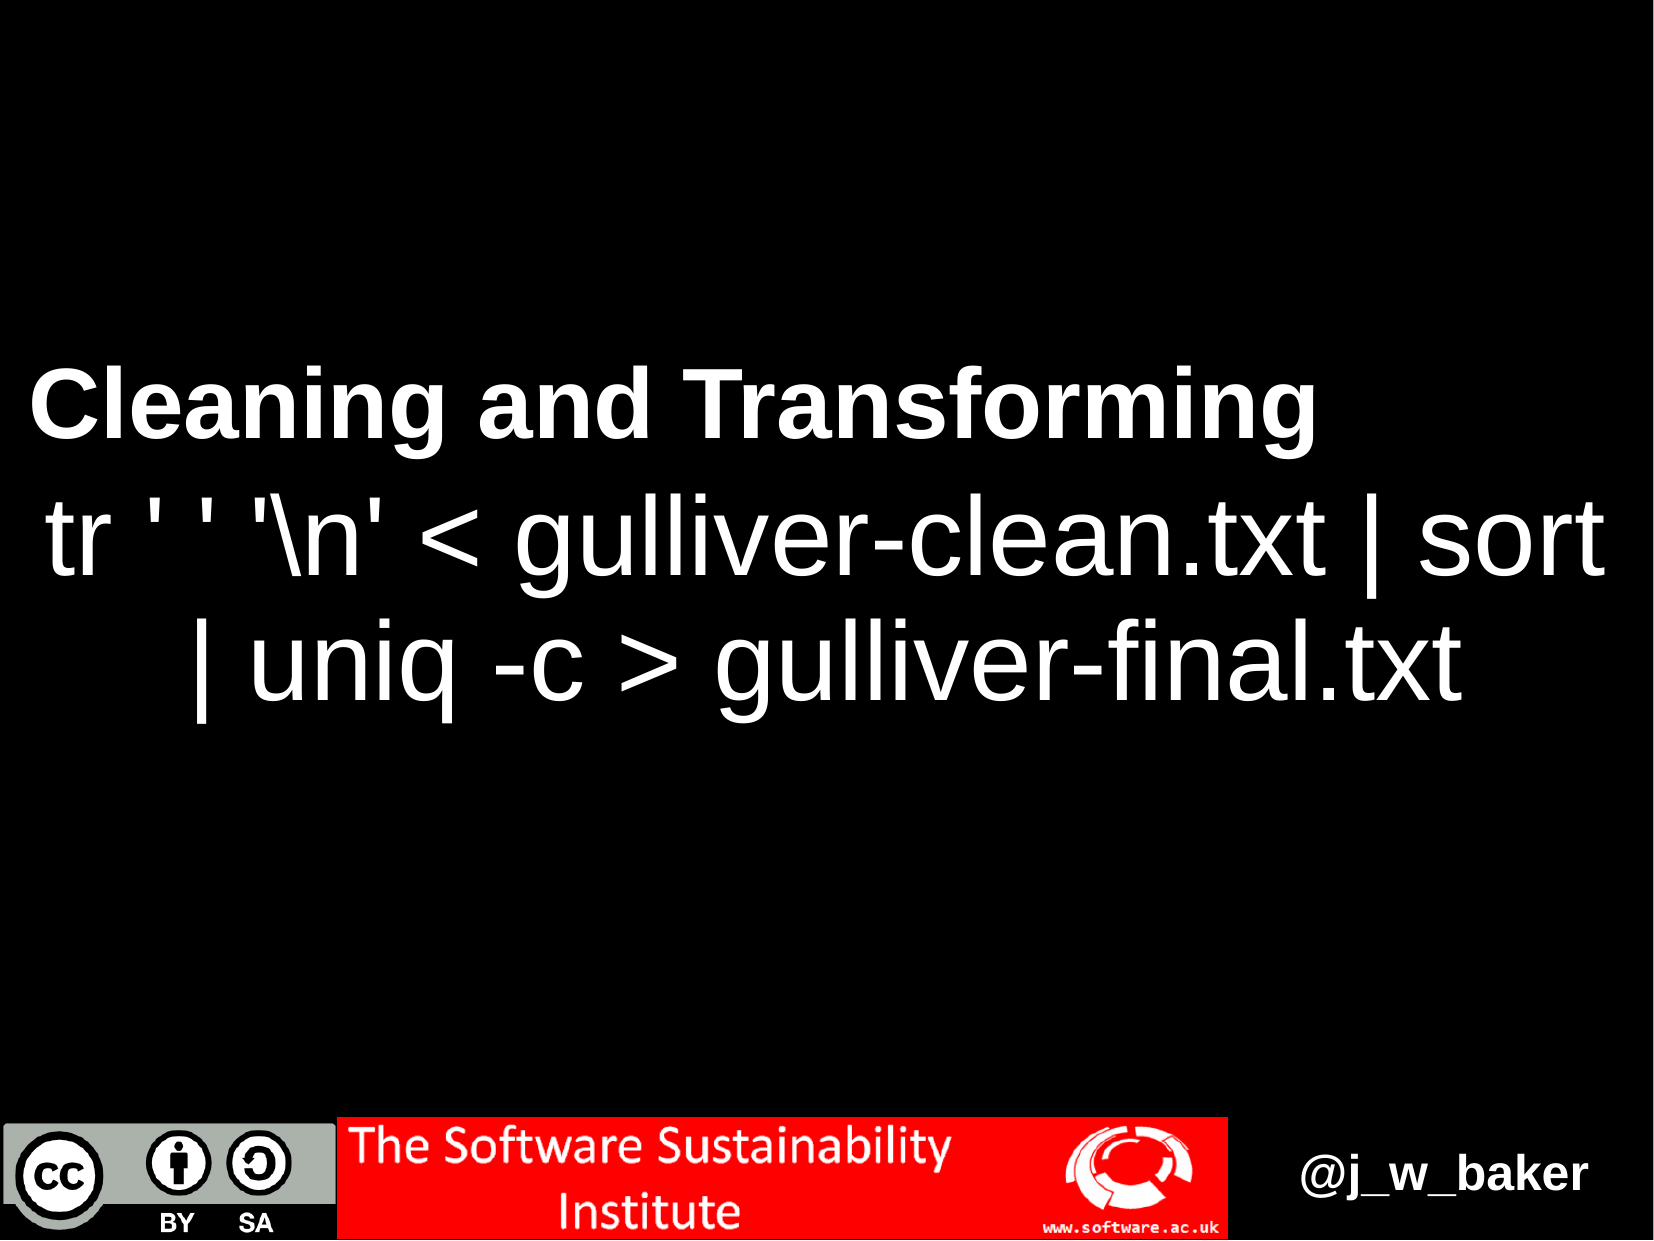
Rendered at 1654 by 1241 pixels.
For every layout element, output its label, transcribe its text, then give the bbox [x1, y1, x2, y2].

text_box Cleaning and Transforming tr ' ' '\n' < gulliver-clean.txt | sort | uniq -c > gulliver-final.txt [28, 347, 1623, 726]
picture [0, 1117, 1228, 1239]
text_box @j_w_baker [1266, 1085, 1622, 1241]
